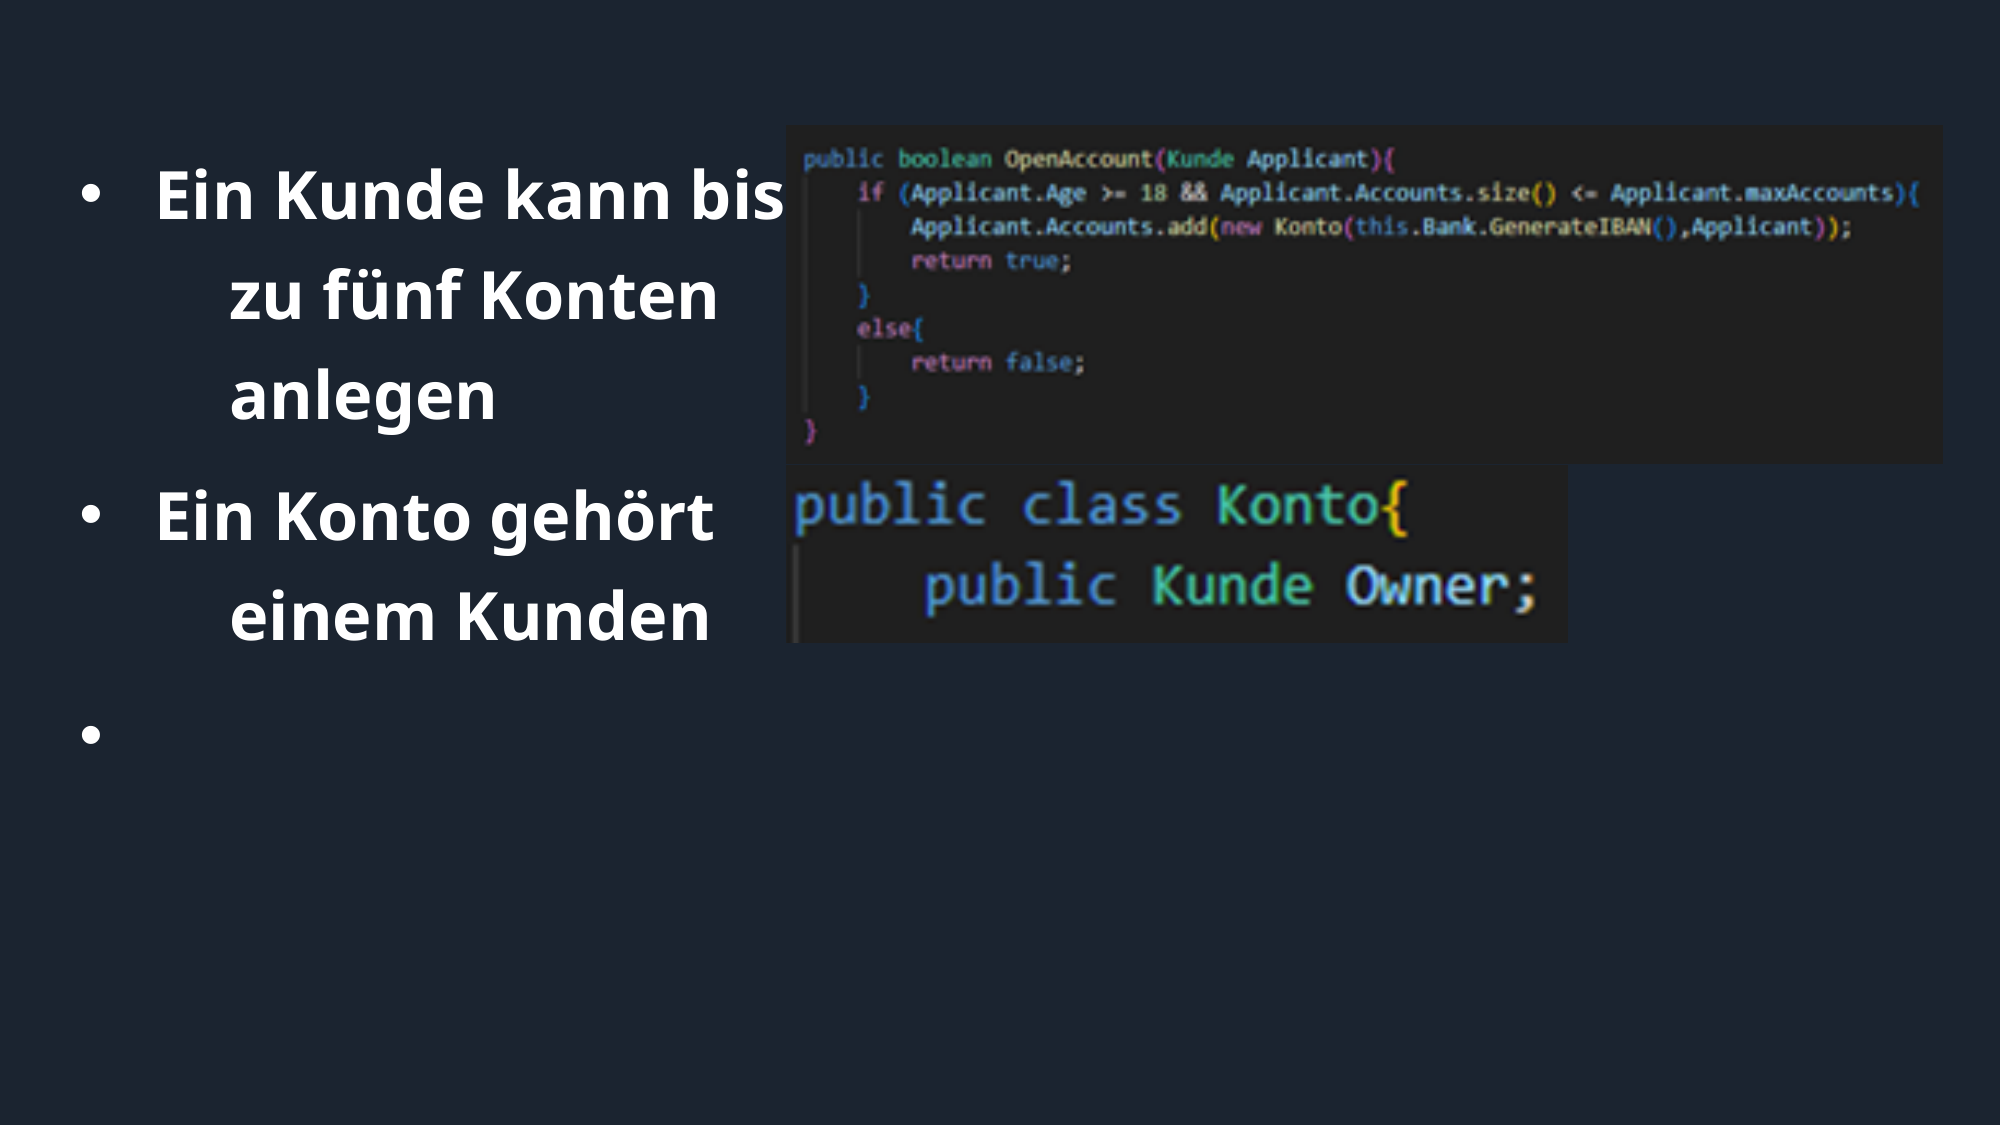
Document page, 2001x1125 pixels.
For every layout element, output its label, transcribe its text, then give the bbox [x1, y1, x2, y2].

picture [786, 125, 1943, 464]
text_box Ein Kunde kann bis zu fünf Konten anlegen Ein Konto gehört einem Kunden [64, 125, 849, 1074]
picture [786, 465, 1568, 643]
